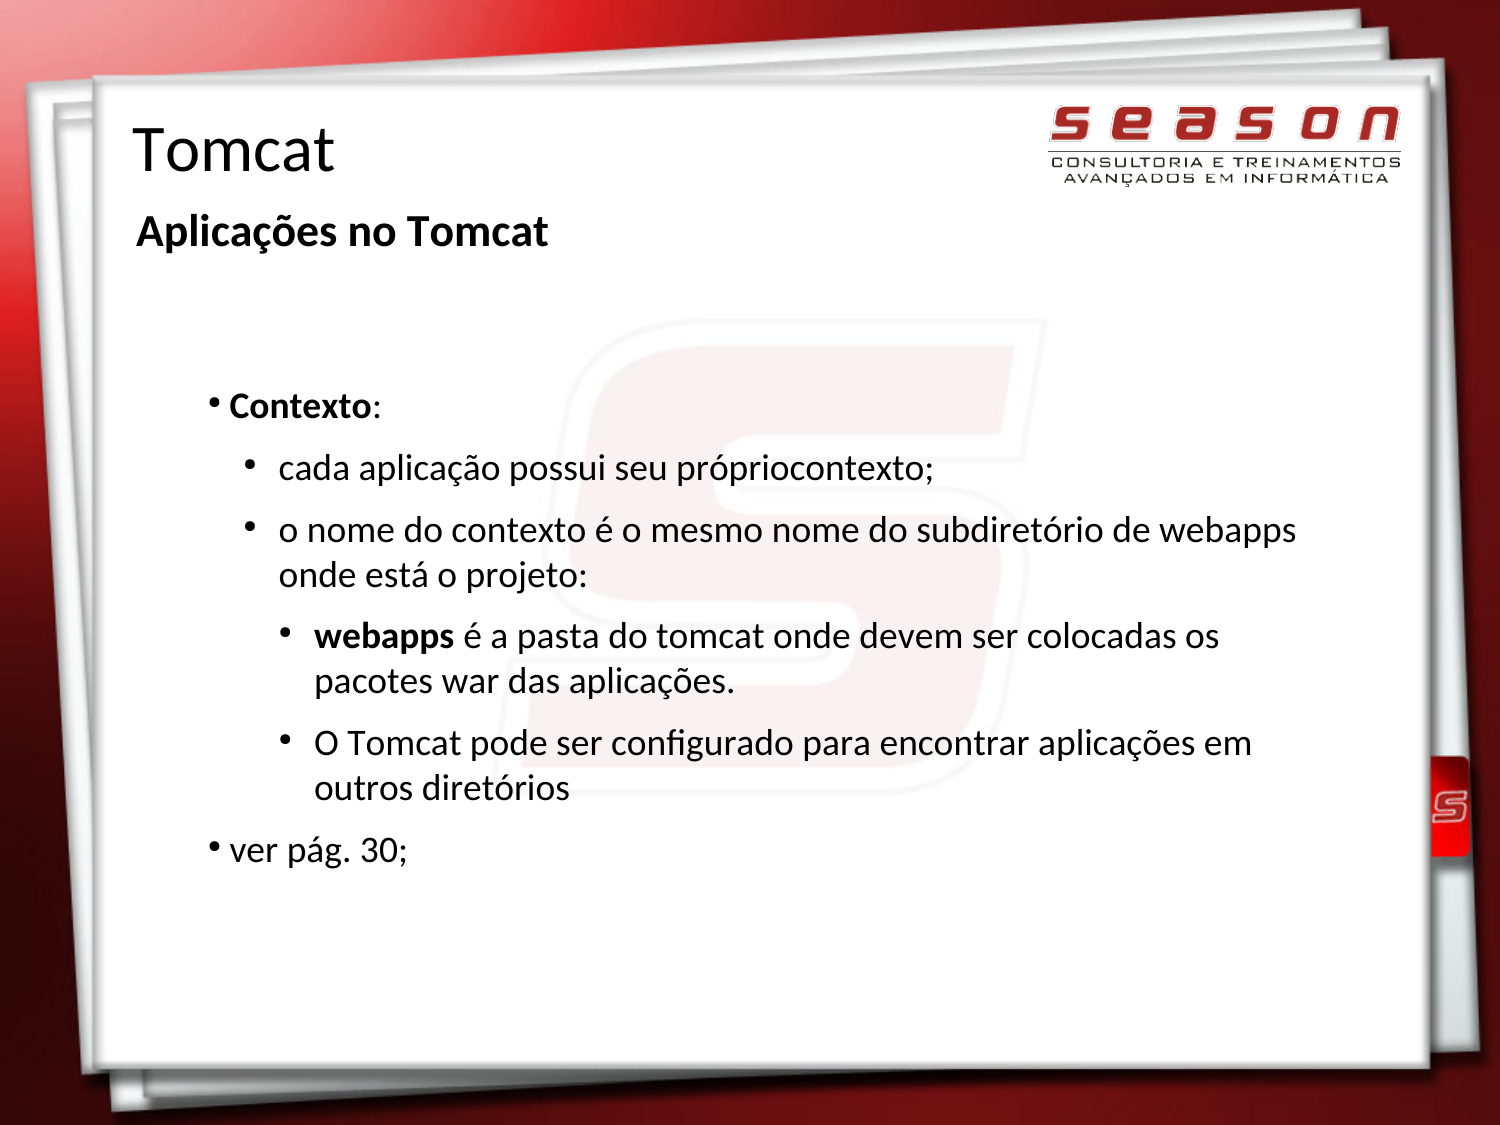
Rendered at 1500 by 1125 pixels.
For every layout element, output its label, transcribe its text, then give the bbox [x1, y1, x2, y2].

picture [0, 0, 1500, 1125]
title Tomcat [118, 33, 1394, 257]
text_box Contexto: cada aplicação possui seu própriocontexto; o nome do contexto é o mesmo nome do subdiretório de webapps onde está o projeto: webapps é a pasta do tomcat onde devem ser colocadas os pacotes war das aplicações. O Tomcat pode ser configurado para encontrar aplicações em outros diretórios ver pág. 30; [207, 357, 1328, 894]
text_box Aplicações no Tomcat [119, 200, 1240, 256]
